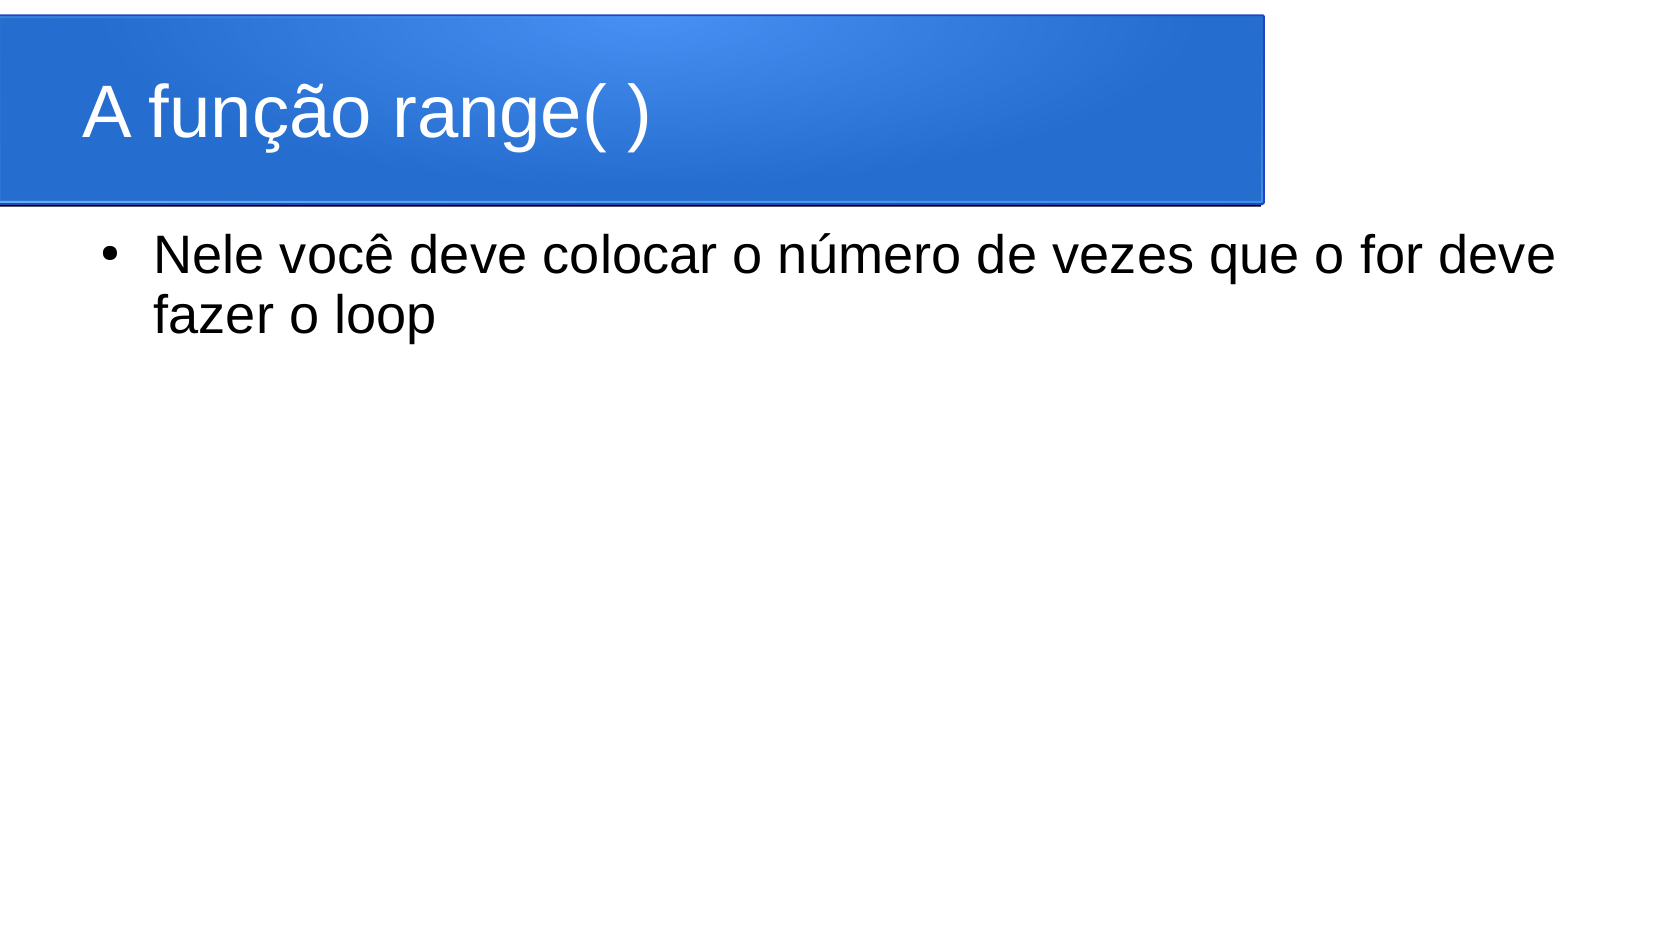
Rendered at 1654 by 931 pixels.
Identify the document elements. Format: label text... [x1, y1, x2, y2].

list Nele você deve colocar o número de vezes que o for deve fazer o loop [82, 224, 1571, 764]
title A função range( ) [82, 35, 1235, 189]
